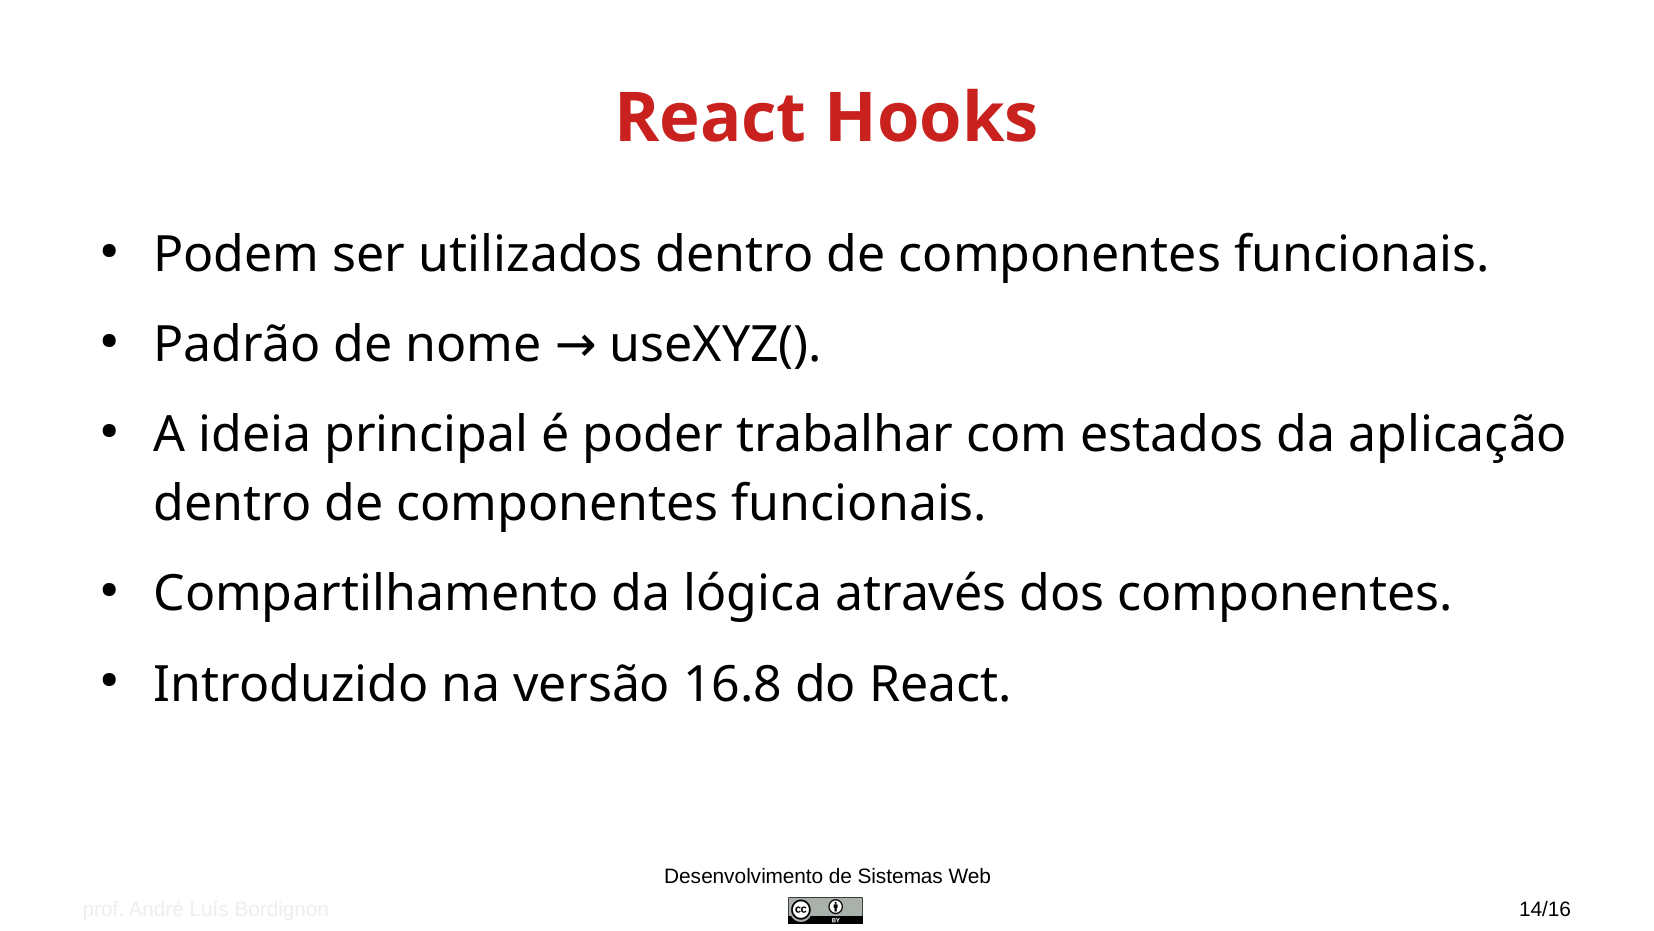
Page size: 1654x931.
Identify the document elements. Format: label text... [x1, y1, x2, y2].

picture [788, 897, 863, 924]
list Podem ser utilizados dentro de componentes funcionais. Padrão de nome → useXYZ(). A ideia principal é poder trabalhar com estados da aplicação dentro de componentes funcionais. Compartilhamento da lógica através dos componentes. Introduzido na versão 16.8 do React. [82, 217, 1571, 827]
title React Hooks [82, 37, 1571, 193]
